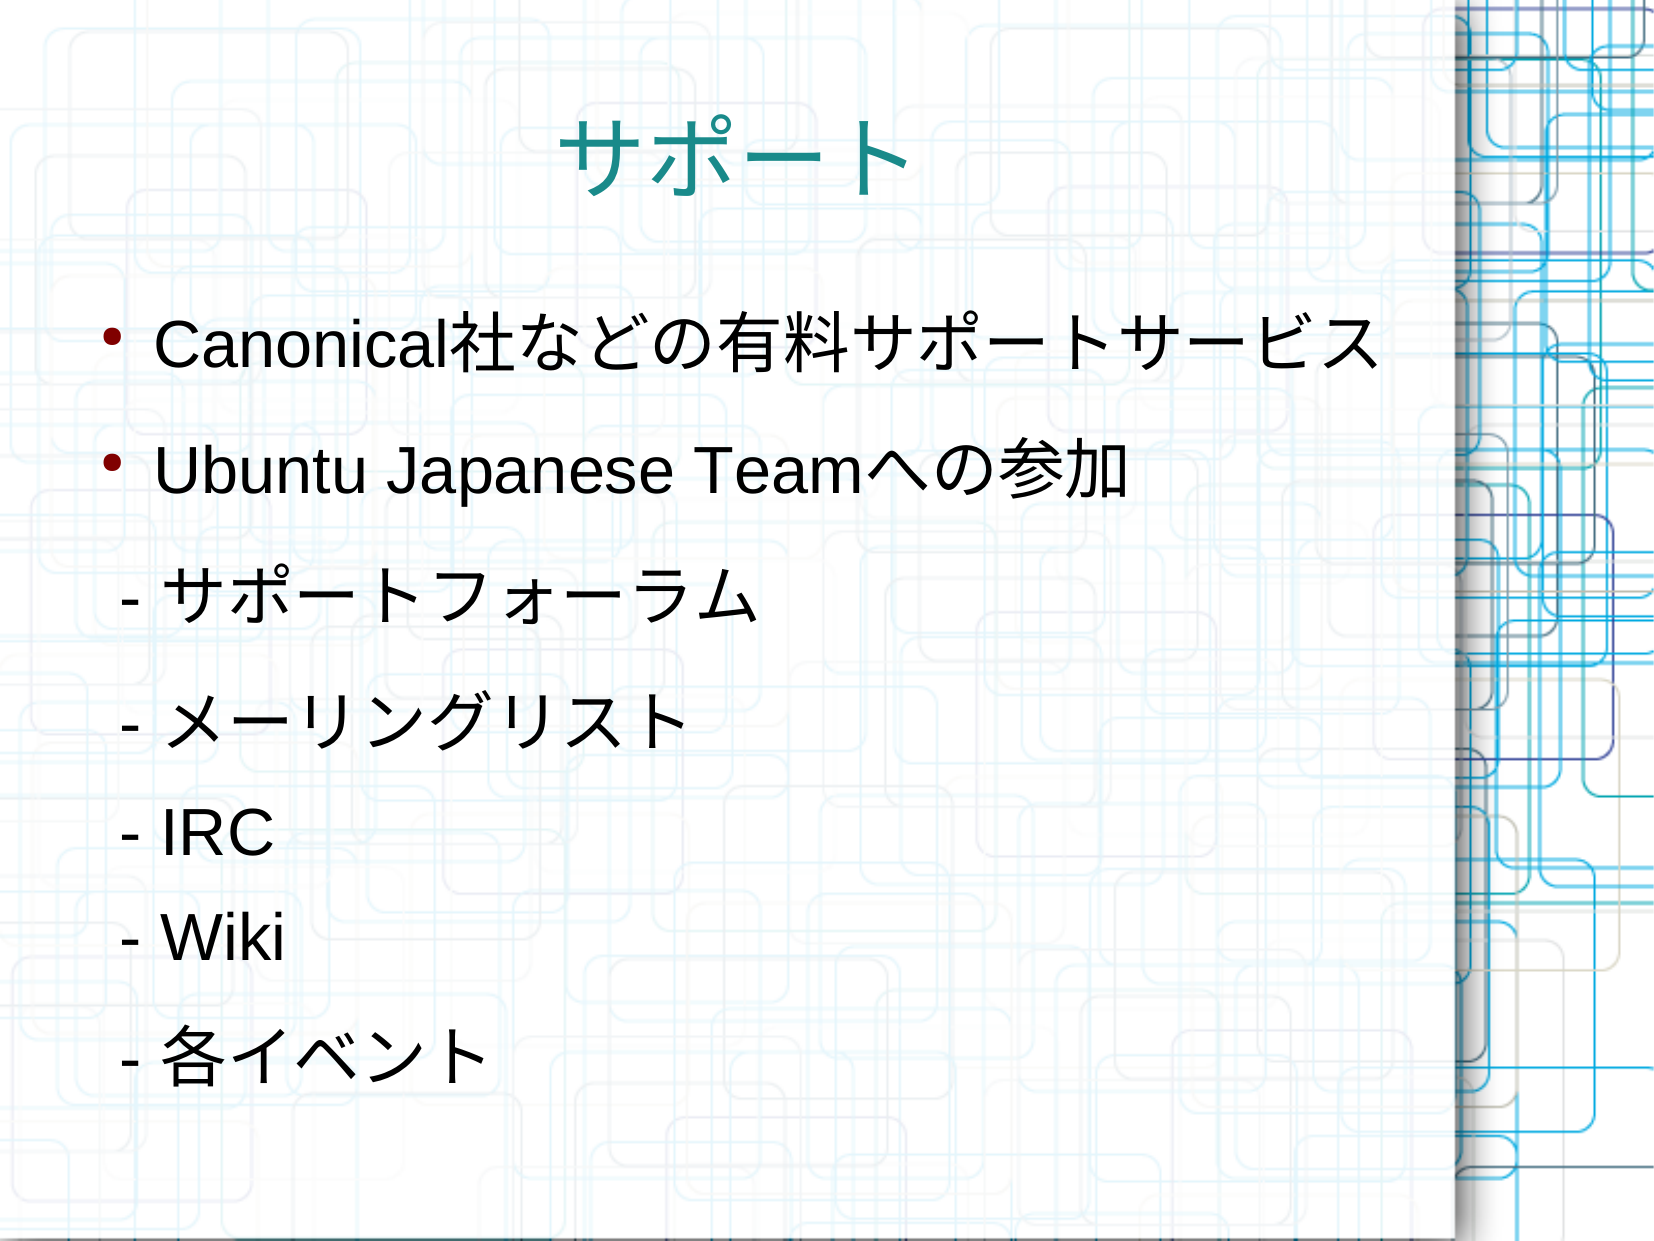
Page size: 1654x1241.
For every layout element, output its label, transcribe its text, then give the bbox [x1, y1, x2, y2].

title サポート [59, 49, 1418, 257]
list Canonical社などの有料サポートサービス Ubuntu Japanese Teamへの参加 - サポートフォーラム - メーリングリスト - IRC - Wiki - 各イベント [82, 290, 1418, 1071]
picture [0, 0, 1654, 1241]
